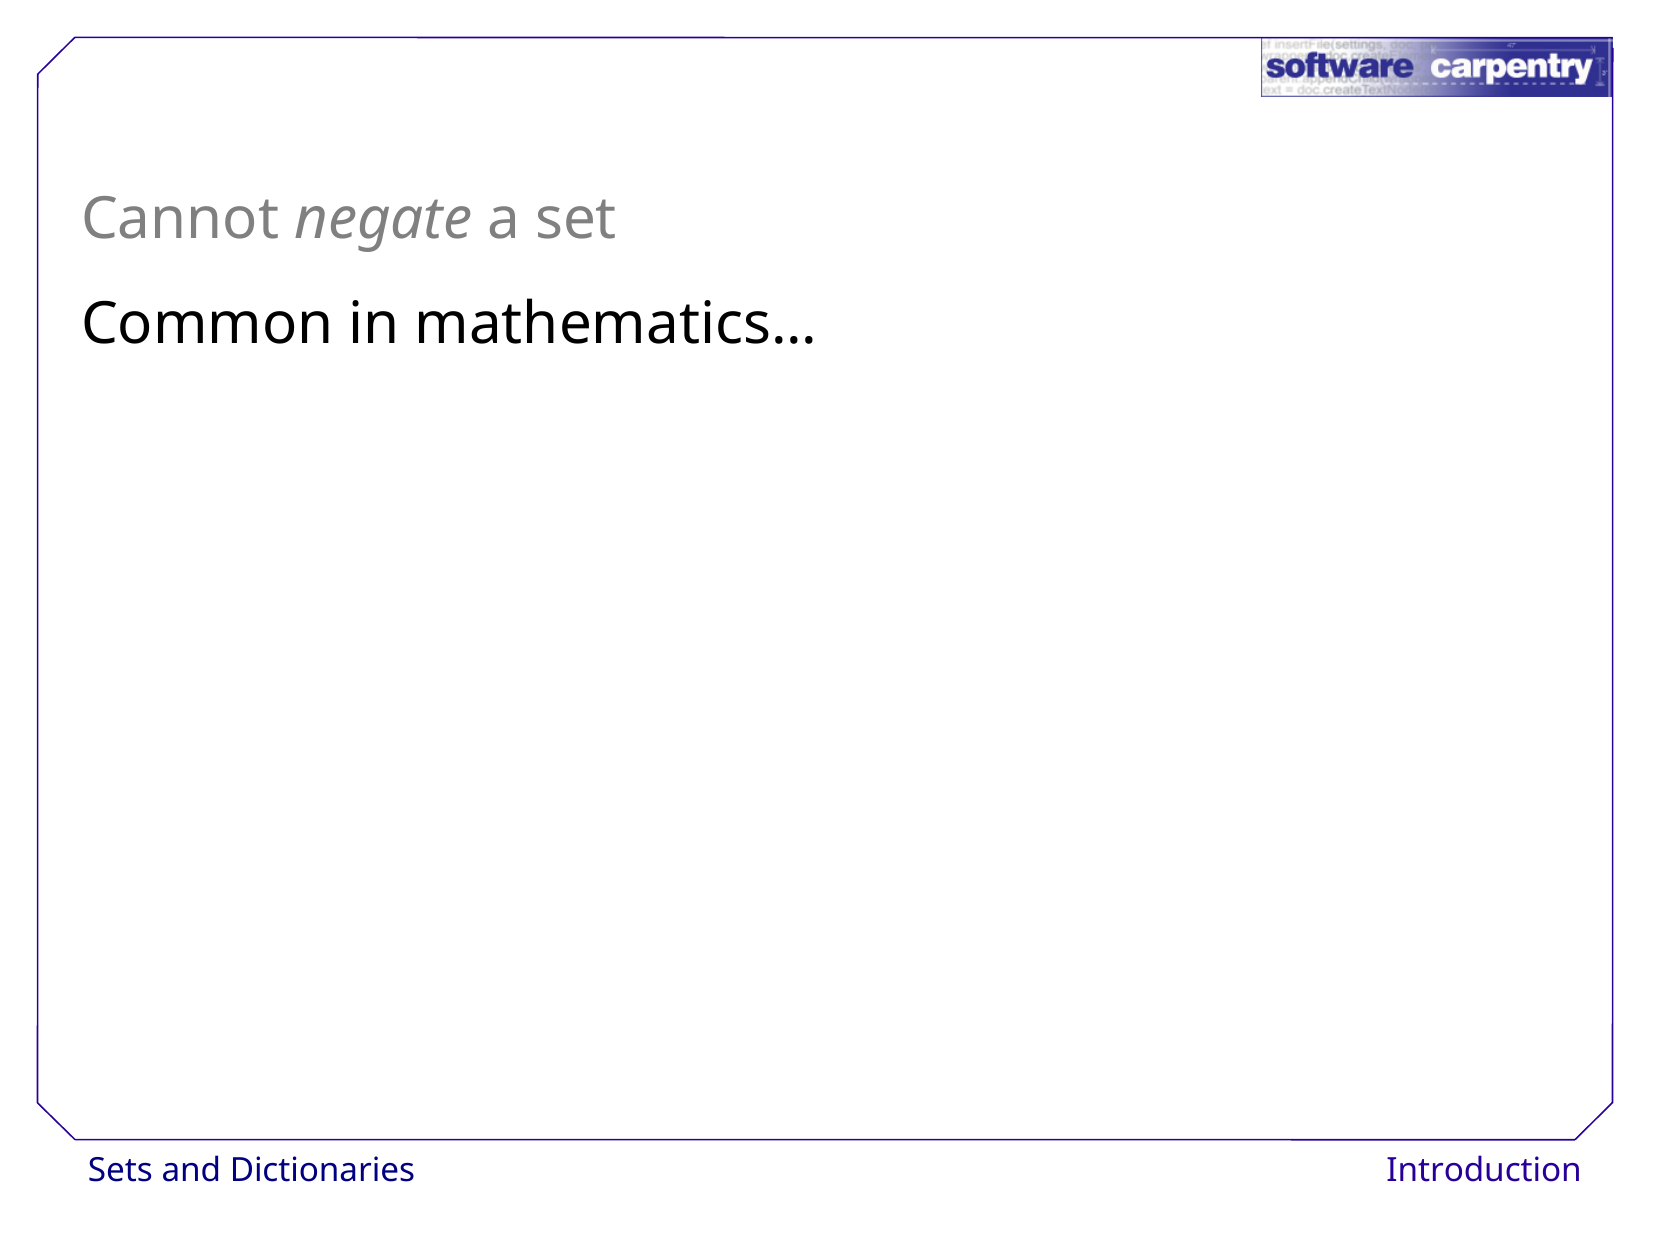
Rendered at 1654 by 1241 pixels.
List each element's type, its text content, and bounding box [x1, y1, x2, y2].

picture [1261, 39, 1613, 97]
text_box Cannot negate a set Common in mathematics... [66, 137, 983, 364]
